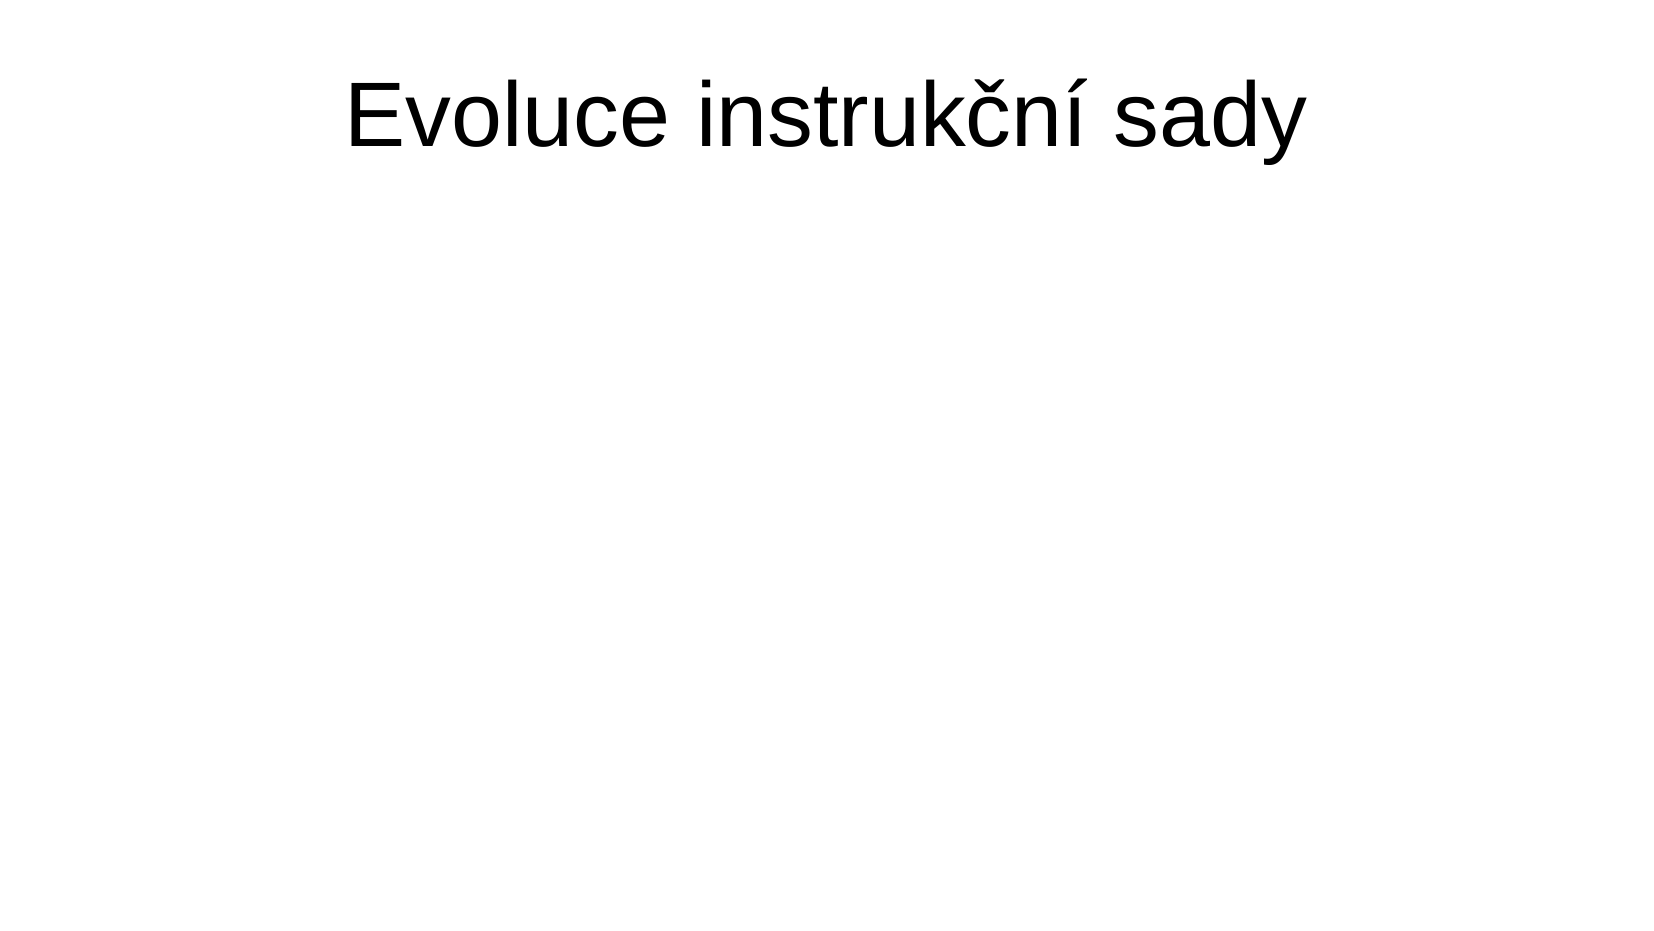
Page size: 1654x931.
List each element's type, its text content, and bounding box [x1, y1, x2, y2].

title Evoluce instrukční sady [82, 37, 1571, 193]
